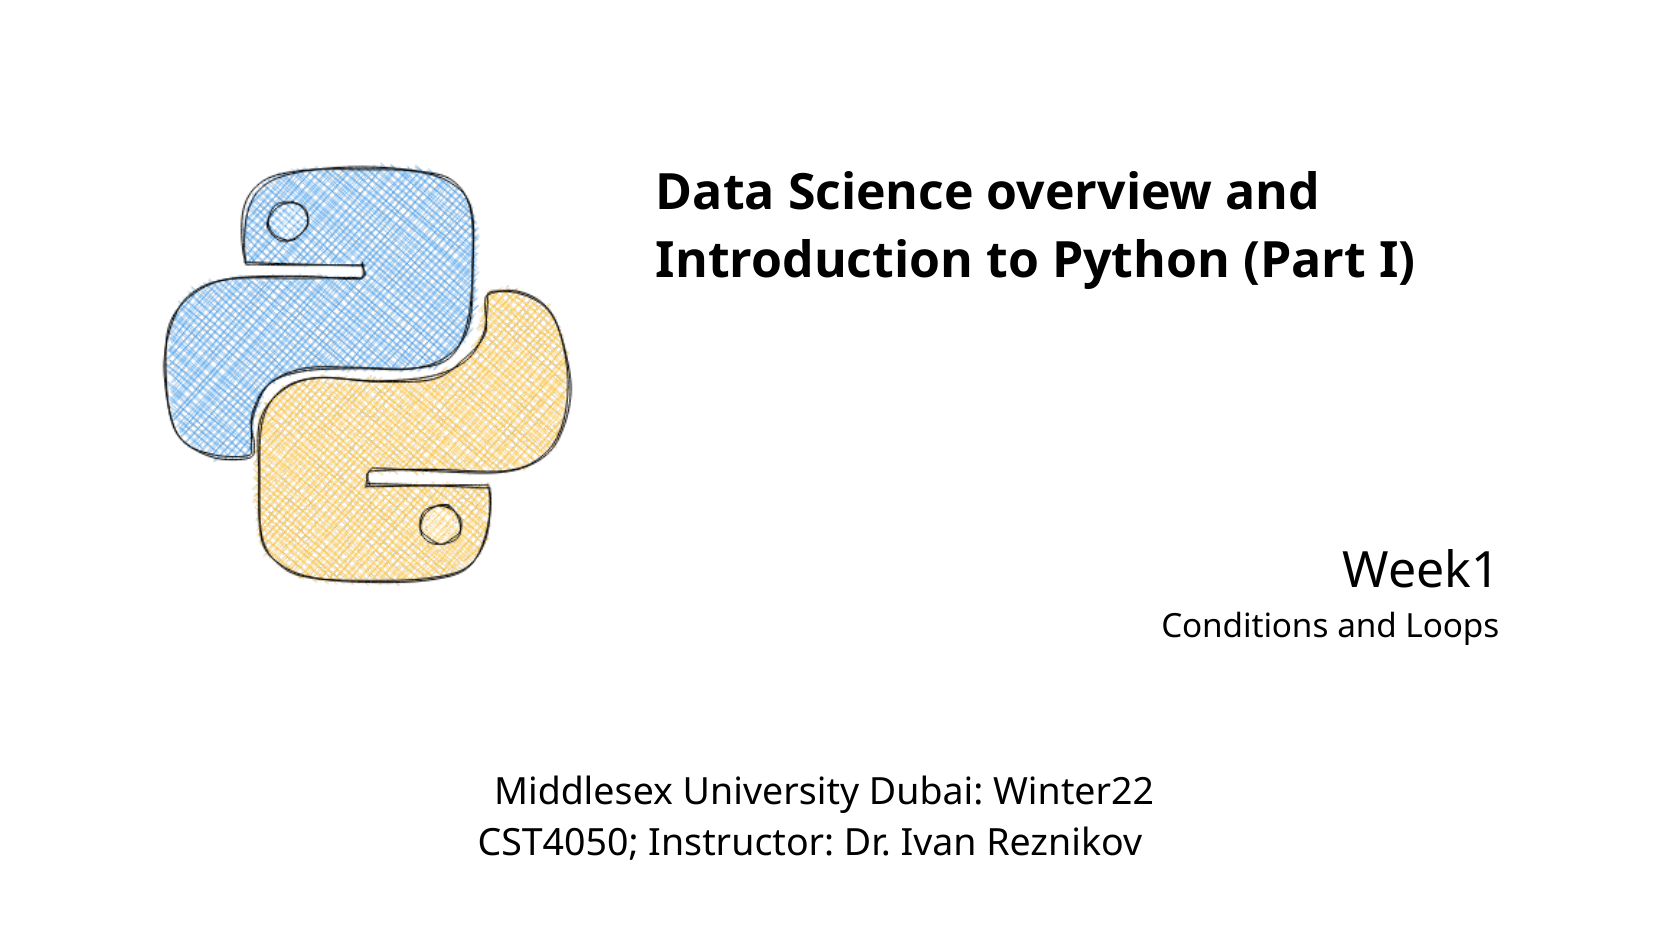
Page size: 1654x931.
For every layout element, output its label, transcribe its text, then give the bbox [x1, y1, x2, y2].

text_box Week1 Conditions and Loops [742, 534, 1501, 676]
text_box Middlesex University Dubai: Winter22 CST4050; Instructor: Dr. Ivan Reznikov [375, 764, 1246, 871]
text_box Data Science overview and Introduction to Python (Part I) [585, 156, 1501, 277]
picture [150, 153, 601, 601]
